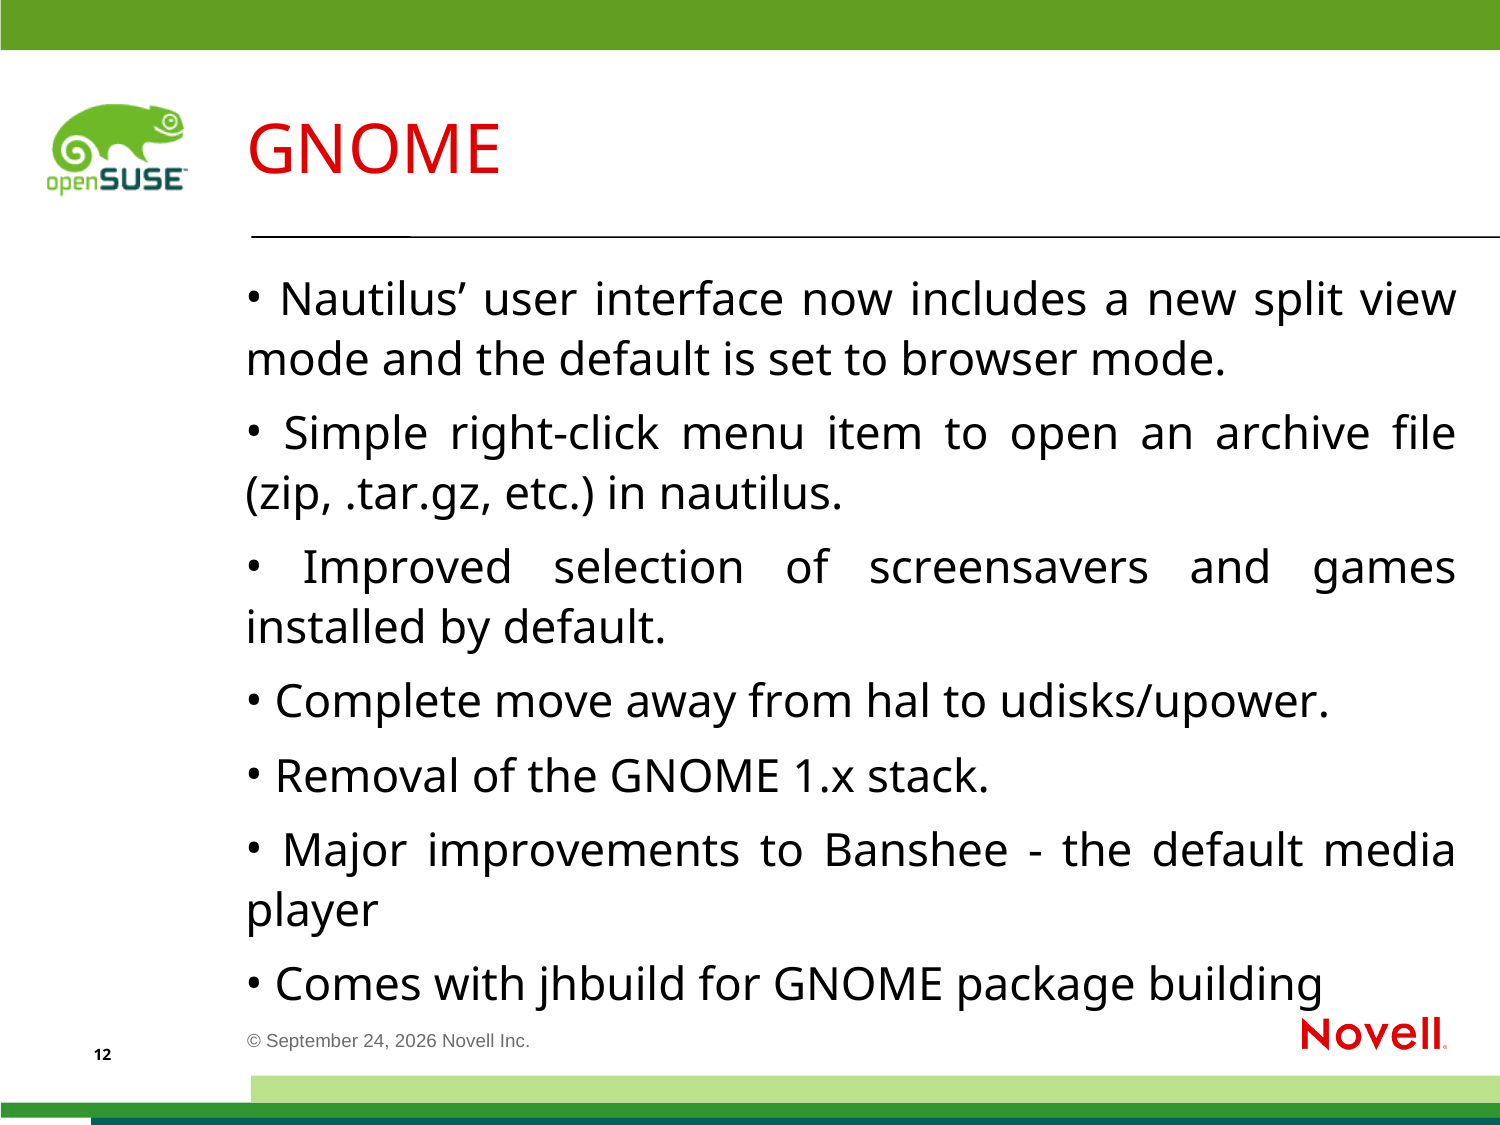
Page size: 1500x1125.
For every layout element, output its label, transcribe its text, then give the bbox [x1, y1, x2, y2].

picture [47, 104, 188, 197]
list Nautilus’ user interface now includes a new split view mode and the default is set to browser mode. Simple right-click menu item to open an archive file (zip, .tar.gz, etc.) in nautilus. Improved selection of screensavers and games installed by default. Complete move away from hal to udisks/upower. Removal of the GNOME 1.x stack. Major improvements to Banshee - the default media player Comes with jhbuild for GNOME package building [245, 267, 1458, 1010]
picture [1295, 1011, 1453, 1056]
title GNOME [246, 68, 1409, 231]
